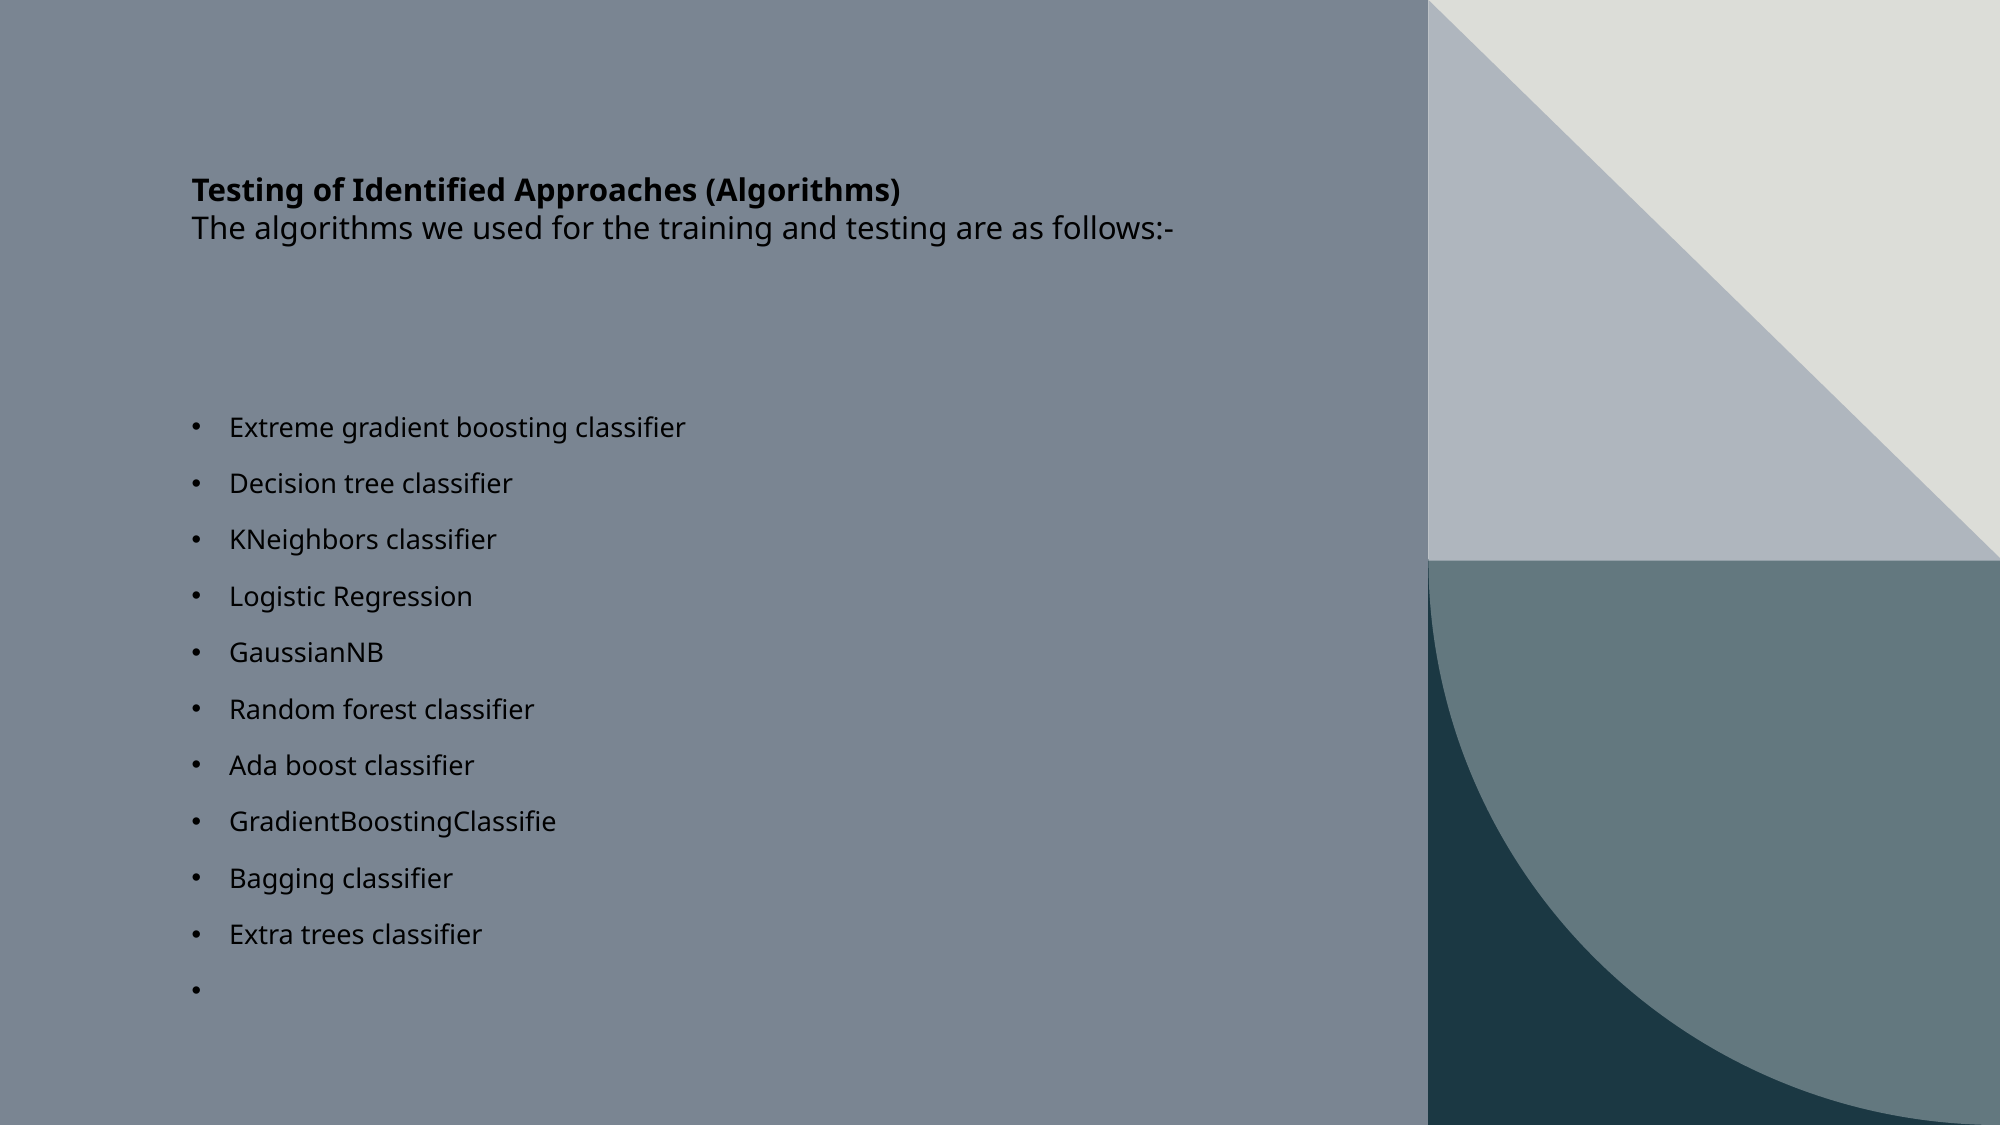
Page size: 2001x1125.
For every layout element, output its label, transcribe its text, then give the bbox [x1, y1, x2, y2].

list Extreme gradient boosting classifier Decision tree classifier KNeighbors classifier Logistic Regression GaussianNB Random forest classifier Ada boost classifier GradientBoostingClassifie Bagging classifier Extra trees classifier [176, 399, 1261, 975]
text_box [0, 0, 2000, 1125]
title Testing of Identified Approaches (Algorithms) The algorithms we used for the training and testing are as follows:- [176, 118, 1261, 366]
